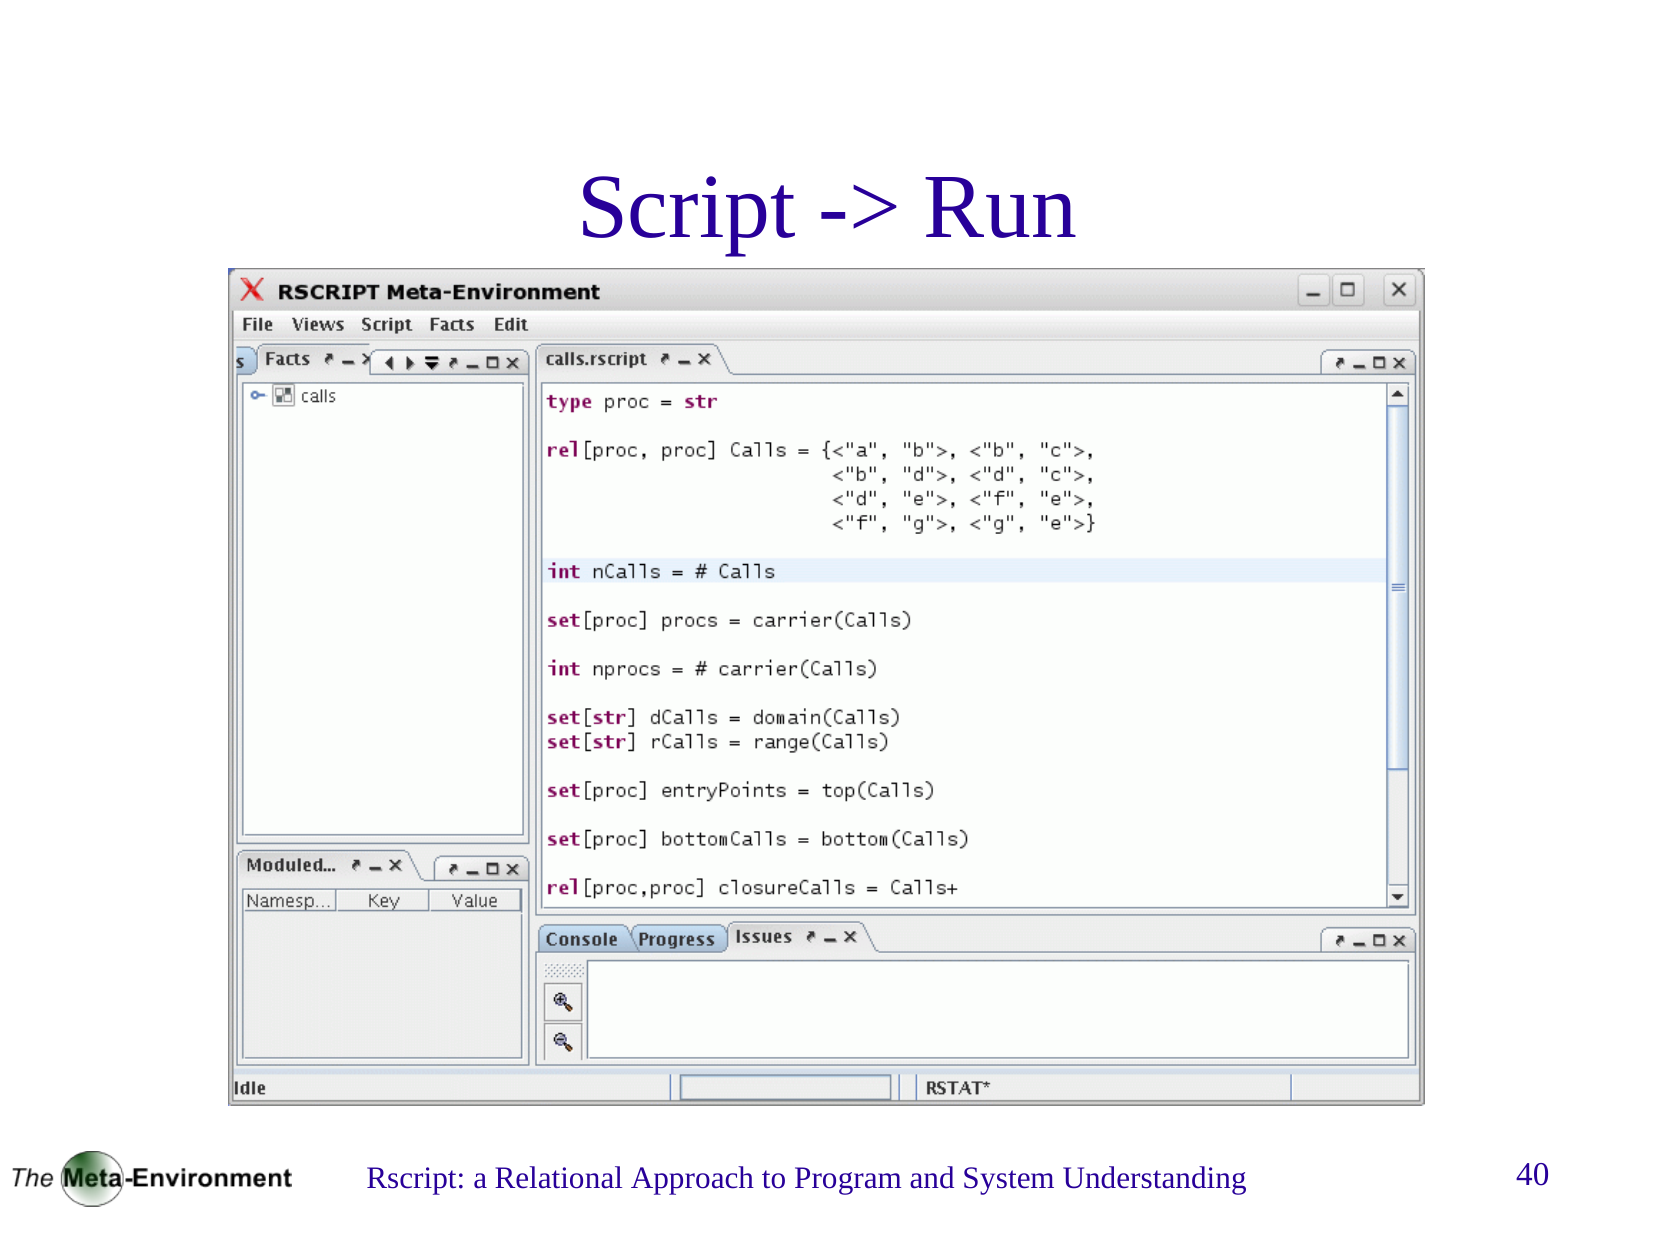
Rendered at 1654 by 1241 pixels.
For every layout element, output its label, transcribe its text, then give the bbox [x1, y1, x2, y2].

title Script -> Run [121, 102, 1534, 311]
picture [228, 268, 1425, 1107]
picture [12, 1151, 292, 1207]
